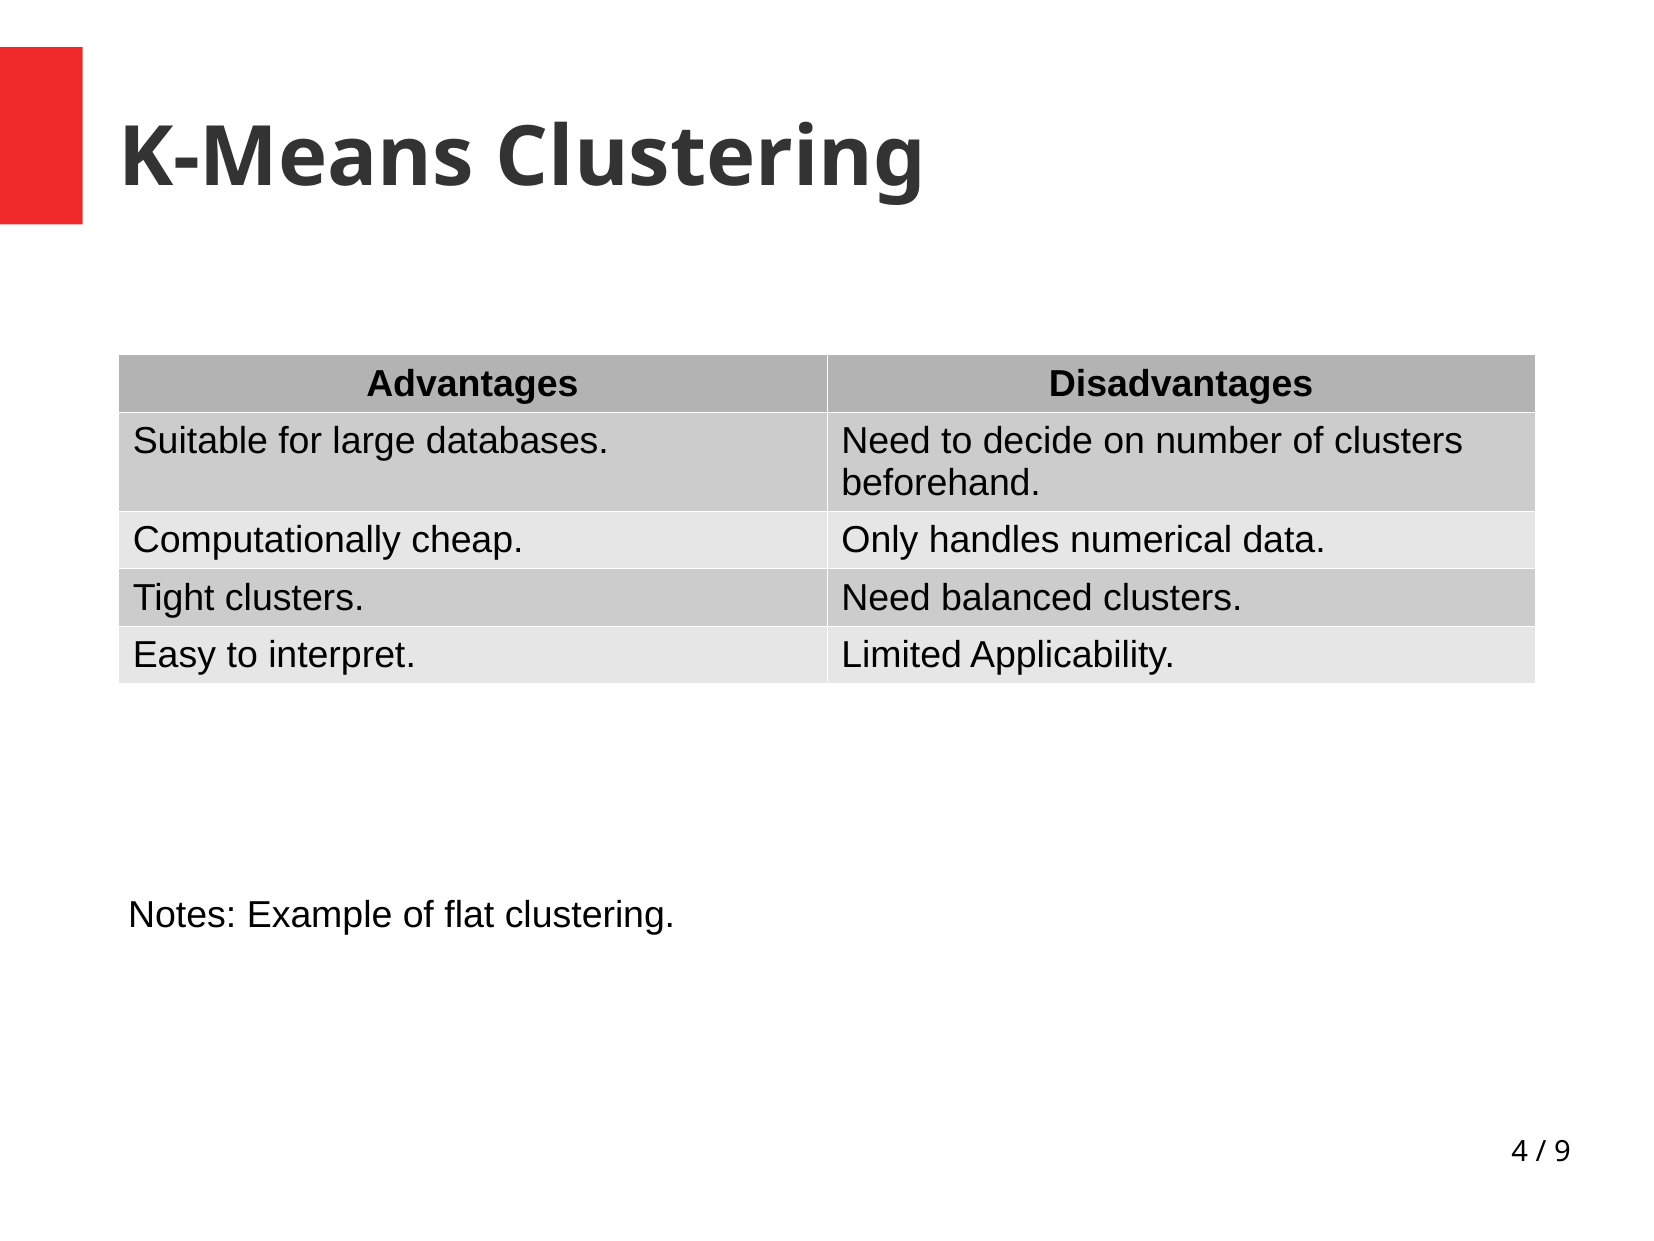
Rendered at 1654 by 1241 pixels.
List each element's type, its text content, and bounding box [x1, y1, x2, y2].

table_cell Tight clusters. [119, 569, 827, 626]
table_cell Need to decide on number of clusters beforehand. [828, 413, 1535, 511]
table_header Advantages [119, 355, 827, 412]
title K-Means Clustering [118, 49, 1571, 257]
table_cell Easy to interpret. [119, 627, 827, 683]
table_cell Limited Applicability. [828, 627, 1535, 683]
table_header Disadvantages [828, 355, 1535, 412]
table_cell Suitable for large databases. [119, 413, 827, 511]
table_cell Computationally cheap. [119, 512, 827, 568]
text_box Notes: Example of flat clustering. [113, 885, 1425, 985]
table_cell Only handles numerical data. [828, 512, 1535, 568]
table_cell Need balanced clusters. [828, 569, 1535, 626]
